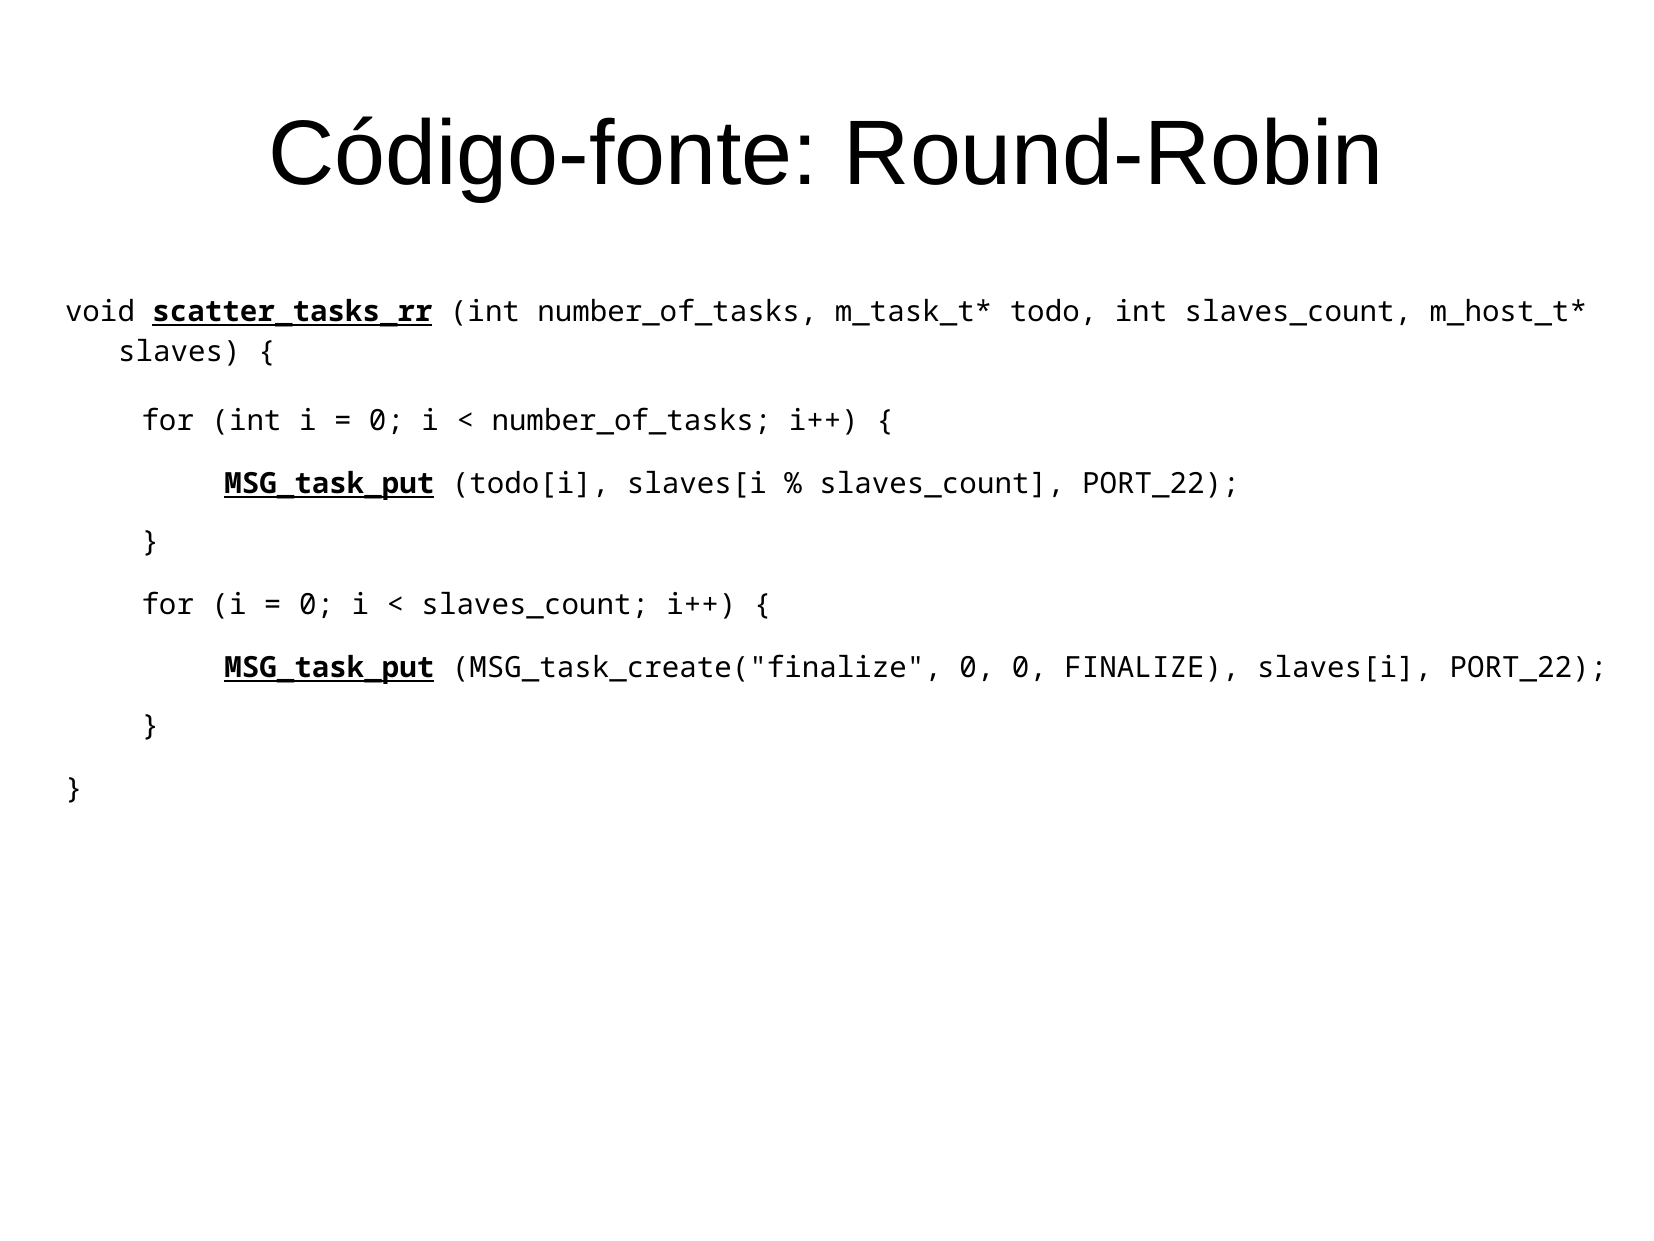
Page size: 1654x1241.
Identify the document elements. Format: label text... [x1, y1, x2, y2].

list void scatter_tasks_rr (int number_of_tasks, m_task_t* todo, int slaves_count, m_host_t* slaves) { for (int i = 0; i < number_of_tasks; i++) { MSG_task_put (todo[i], slaves[i % slaves_count], PORT_22); } for (i = 0; i < slaves_count; i++) { MSG_task_put (MSG_task_create("finalize", 0, 0, FINALIZE), slaves[i], PORT_22); } } [47, 290, 1619, 1094]
title Código-fonte: Round-Robin [82, 56, 1571, 250]
